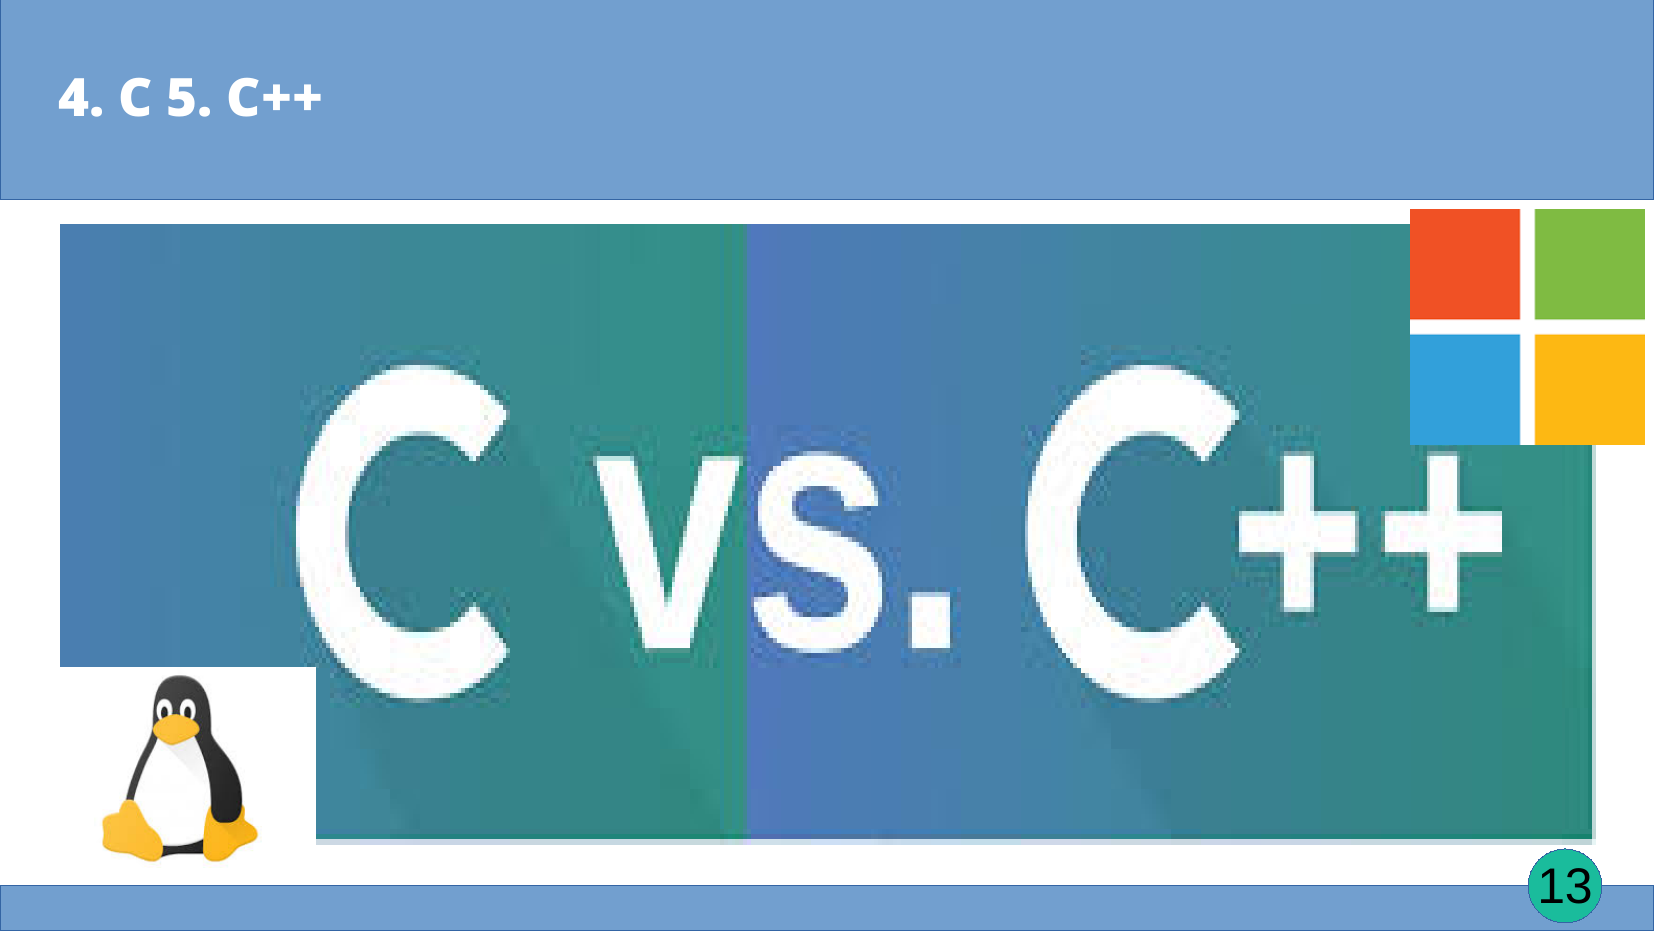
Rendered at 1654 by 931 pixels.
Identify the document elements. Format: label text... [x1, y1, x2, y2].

title 4. C 5. C++ [59, 37, 1595, 155]
picture [44, 209, 1645, 871]
